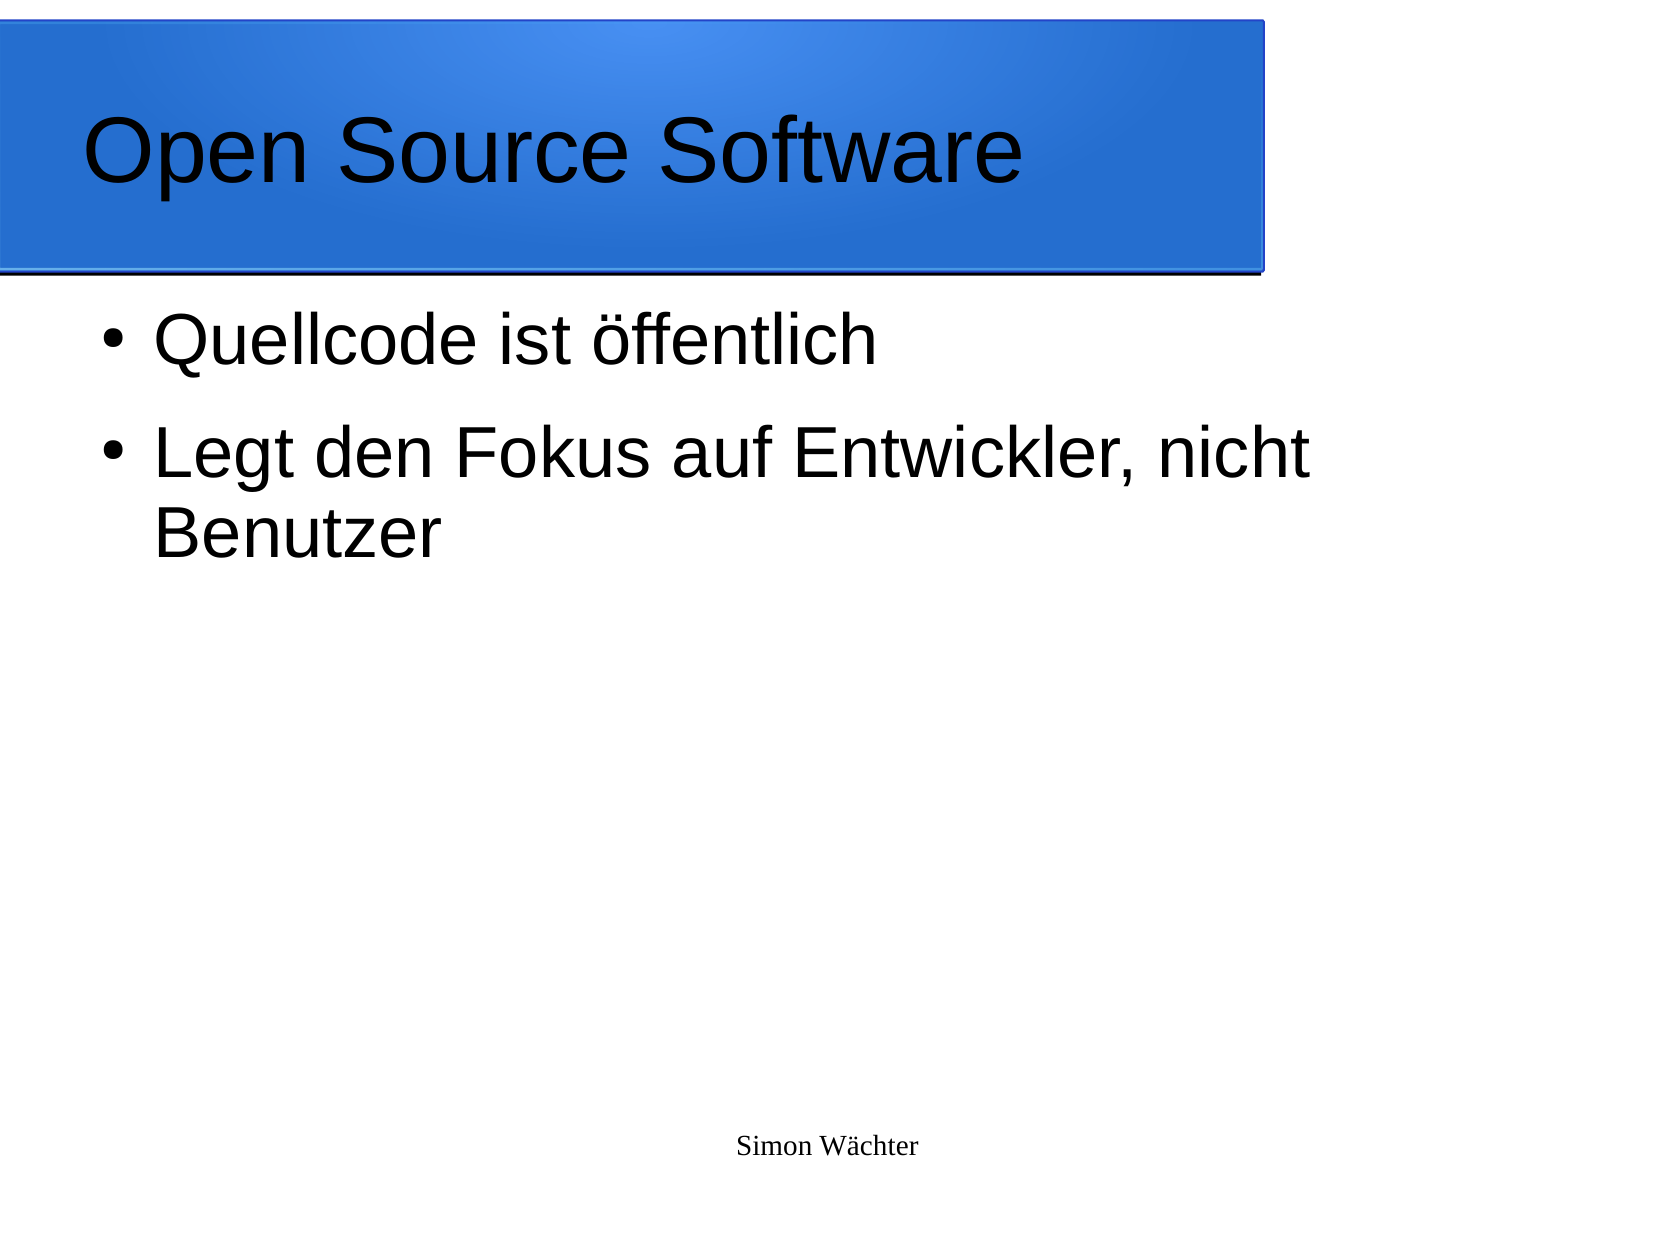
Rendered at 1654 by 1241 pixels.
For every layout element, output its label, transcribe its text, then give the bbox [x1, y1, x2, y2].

list Quellcode ist öffentlich Legt den Fokus auf Entwickler, nicht Benutzer [82, 299, 1571, 1019]
title Open Source Software [82, 47, 1235, 252]
